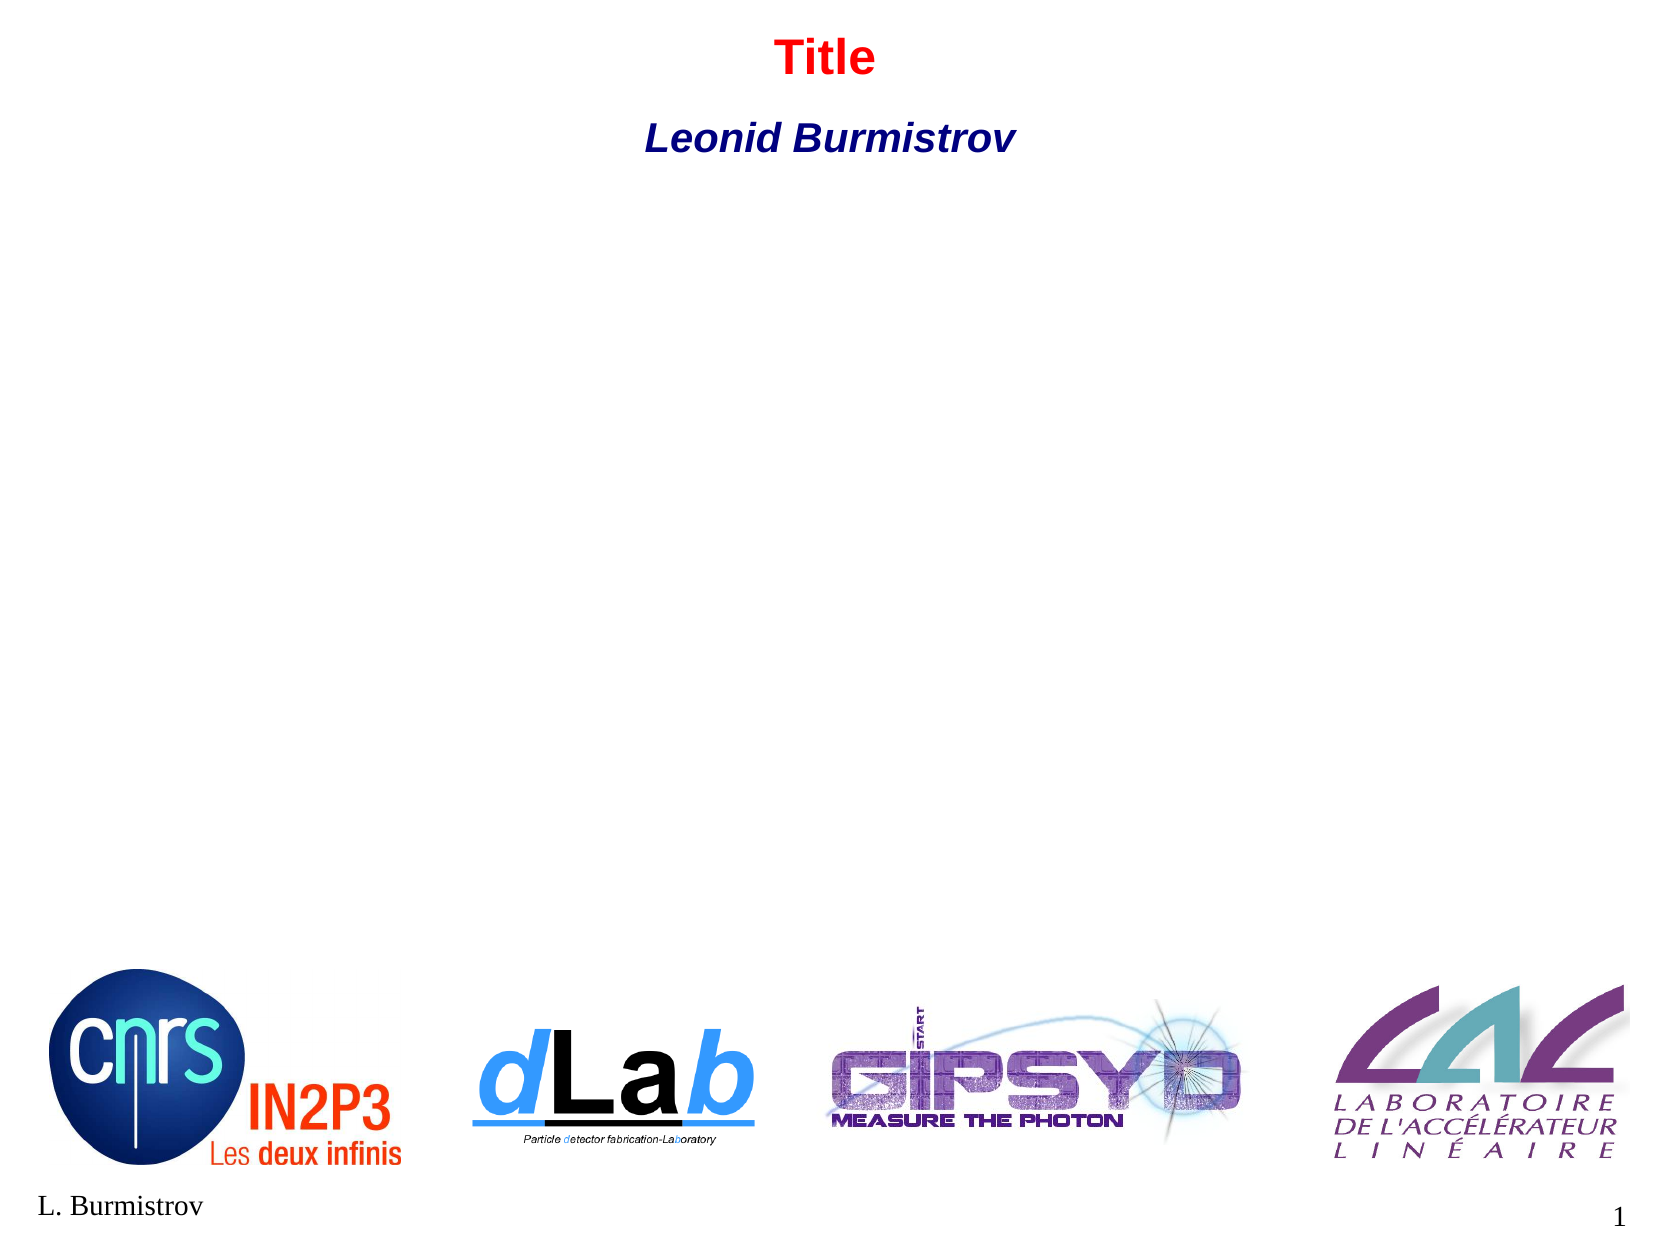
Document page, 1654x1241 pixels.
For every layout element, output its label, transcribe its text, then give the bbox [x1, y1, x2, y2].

picture [816, 999, 1250, 1151]
text_box Leonid Burmistrov [300, 106, 1361, 169]
picture [464, 1020, 765, 1151]
text_box Title [75, 21, 1576, 93]
picture [49, 969, 401, 1165]
picture [1329, 982, 1630, 1163]
